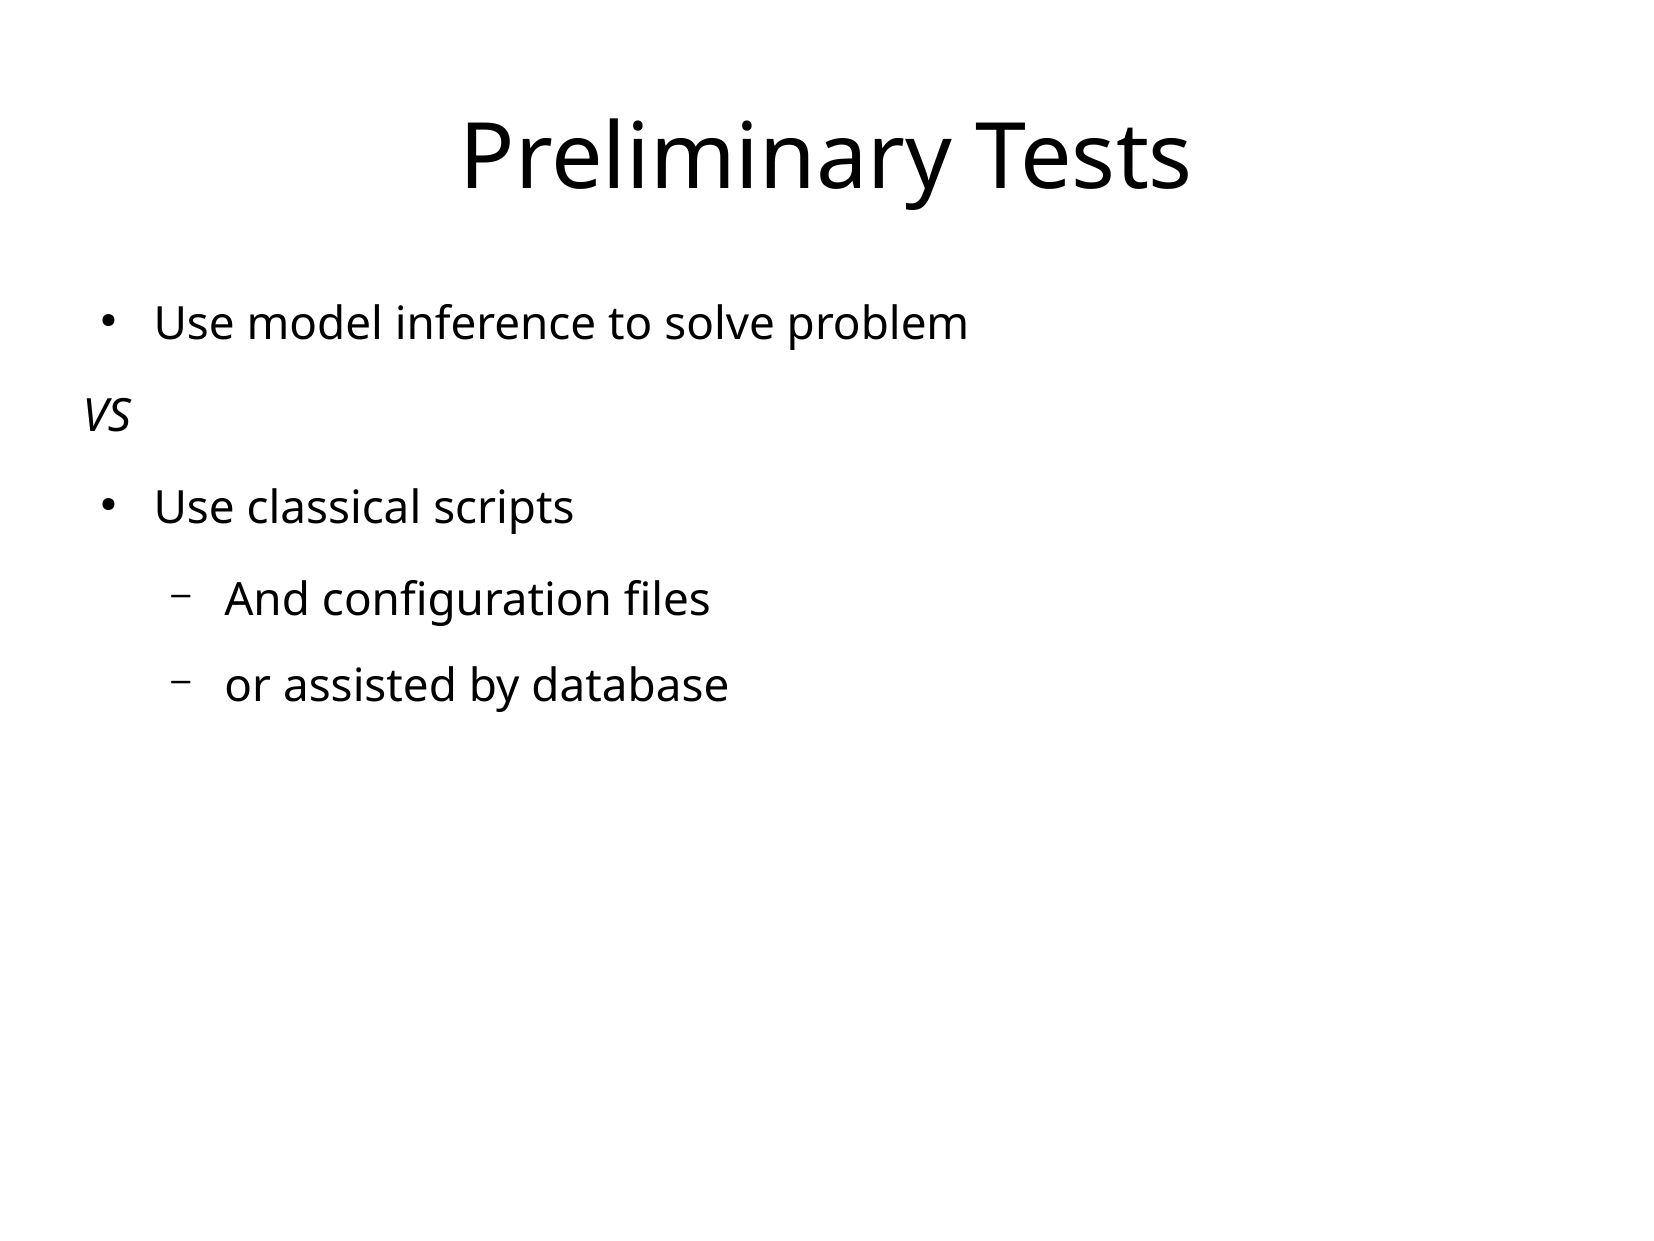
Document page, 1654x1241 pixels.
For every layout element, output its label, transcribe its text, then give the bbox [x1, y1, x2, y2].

list Use model inference to solve problem VS Use classical scripts And configuration files or assisted by database [82, 290, 1571, 1010]
title Preliminary Tests [82, 49, 1571, 257]
